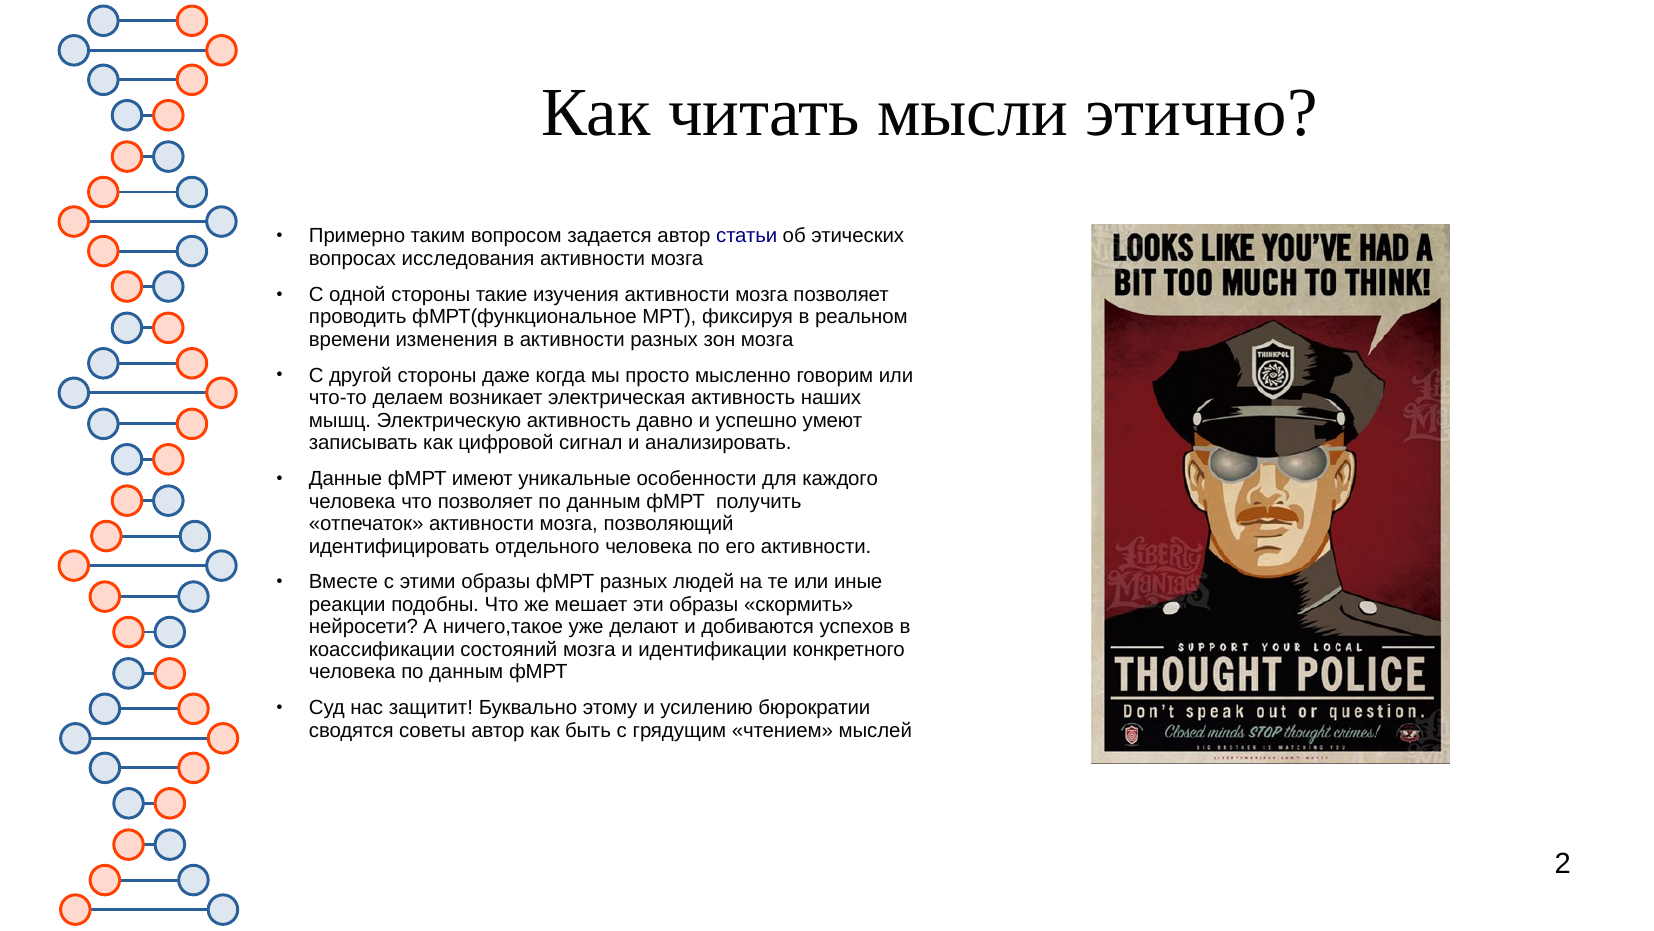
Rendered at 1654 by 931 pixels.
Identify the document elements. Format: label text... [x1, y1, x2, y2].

title Как читать мысли этично? [265, 35, 1595, 189]
picture [1091, 224, 1450, 764]
list Примерно таким вопросом задается автор статьи об этических вопросах исследования активности мозга С одной стороны такие изучения активности мозга позволяет проводить фМРТ(функциональное МРТ), фиксируя в реальном времени изменения в активности разных зон мозга С другой стороны даже когда мы просто мысленно говорим или что-то делаем возникает электрическая активность наших мышц. Электрическую активность давно и успешно умеют записывать как цифровой сигнал и анализировать. Данные фМРТ имеют уникальные особенности для каждого человека что позволяет по данным фМРТ получить «отпечаток» активности мозга, позволяющий идентифицировать отдельного человека по его активности. Вместе с этими образы фМРТ разных людей на те или иные реакции подобны. Что же мешает эти образы «скормить» нейросети? А ничего,такое уже делают и добиваются успехов в коассификации состояний мозга и идентификации конкретного человека по данным фМРТ Суд нас защитит! Буквально этому и усилению бюрократии сводятся советы автор как быть с грядущим «чтением» мыслей [265, 224, 915, 764]
